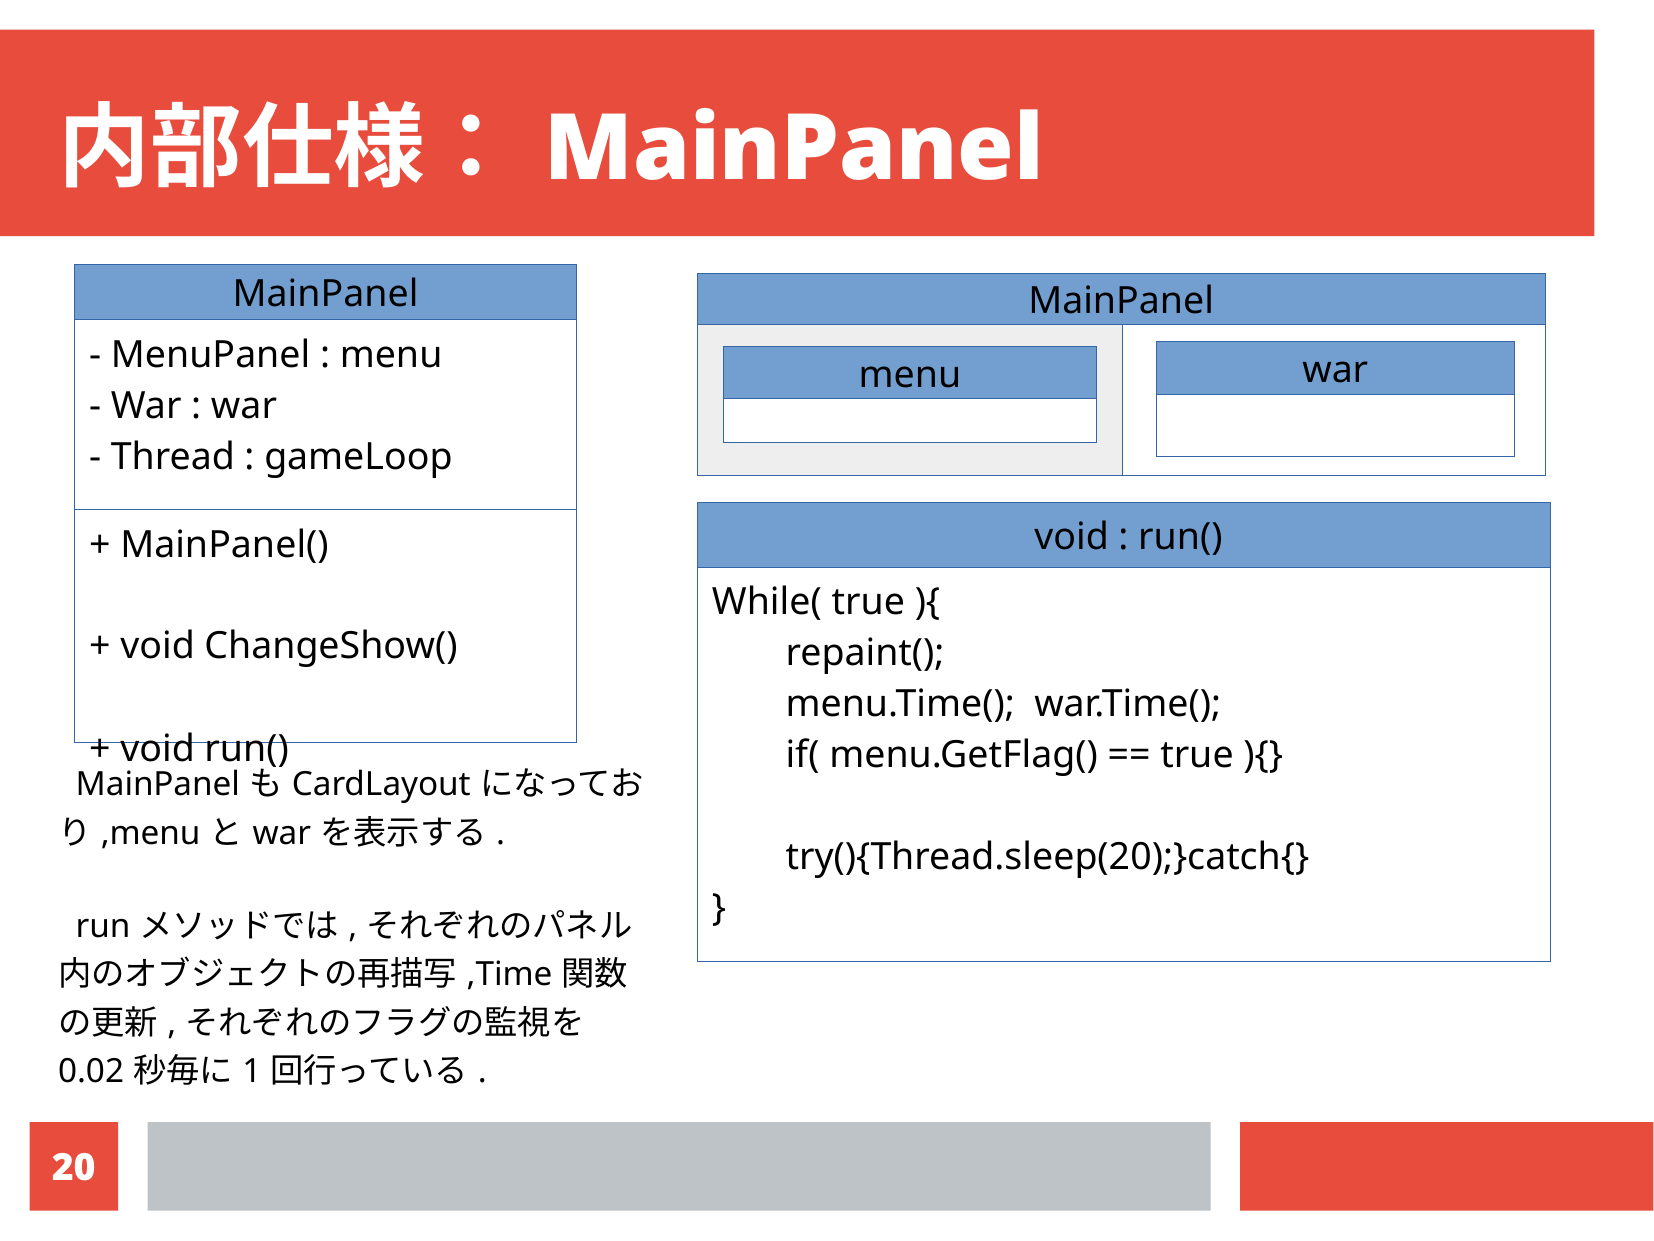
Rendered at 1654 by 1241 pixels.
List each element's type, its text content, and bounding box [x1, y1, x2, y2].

text_box - MenuPanel : menu - War : war - Thread : gameLoop [74, 320, 577, 509]
text_box void : run() [697, 502, 1551, 568]
text_box MainPanelもCardLayoutになっており,menuとwarを表示する. runメソッドでは,それぞれのパネル内のオブジェクトの再描写,Time関数の更新,それぞれのフラグの監視を0.02秒毎に1回行っている. [43, 750, 659, 1175]
text_box menu [723, 346, 1097, 399]
text_box MainPanel [74, 264, 577, 320]
text_box [697, 324, 1546, 476]
text_box MainPanel [697, 273, 1546, 324]
title 内部仕様：MainPanel [59, 59, 1595, 207]
text_box + MainPanel() + void ChangeShow() + void run() [74, 509, 577, 743]
text_box war [1156, 341, 1515, 394]
text_box While( true ){ repaint(); menu.Time(); war.Time(); if( menu.GetFlag() == true ){} try(){Thread.sleep(20);}catch{} } [697, 568, 1551, 962]
